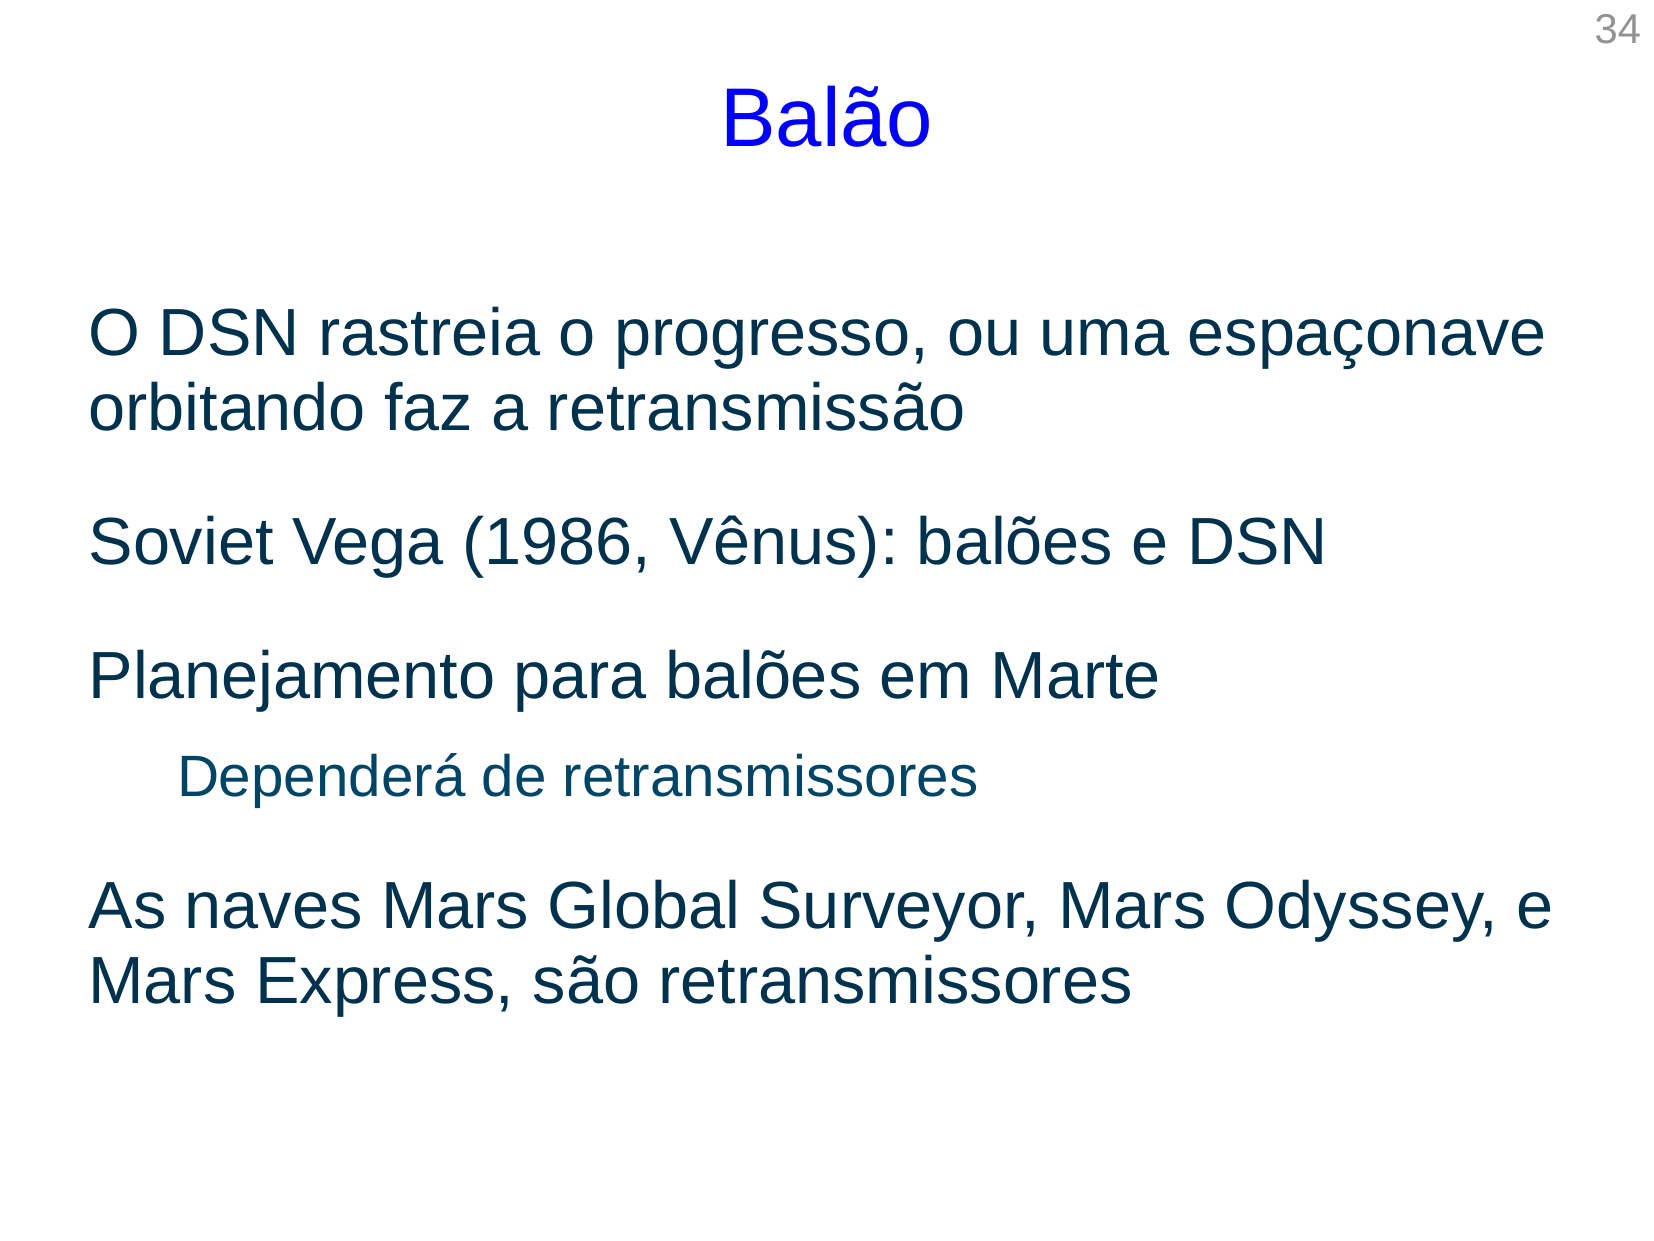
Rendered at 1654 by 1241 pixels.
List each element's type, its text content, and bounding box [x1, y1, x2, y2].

title Balão [88, 59, 1565, 178]
list O DSN rastreia o progresso, ou uma espaçonave orbitando faz a retransmissão Soviet Vega (1986, Vênus): balões e DSN Planejamento para balões em Marte Dependerá de retransmissores As naves Mars Global Surveyor, Mars Odyssey, e Mars Express, são retransmissores [88, 295, 1565, 1182]
